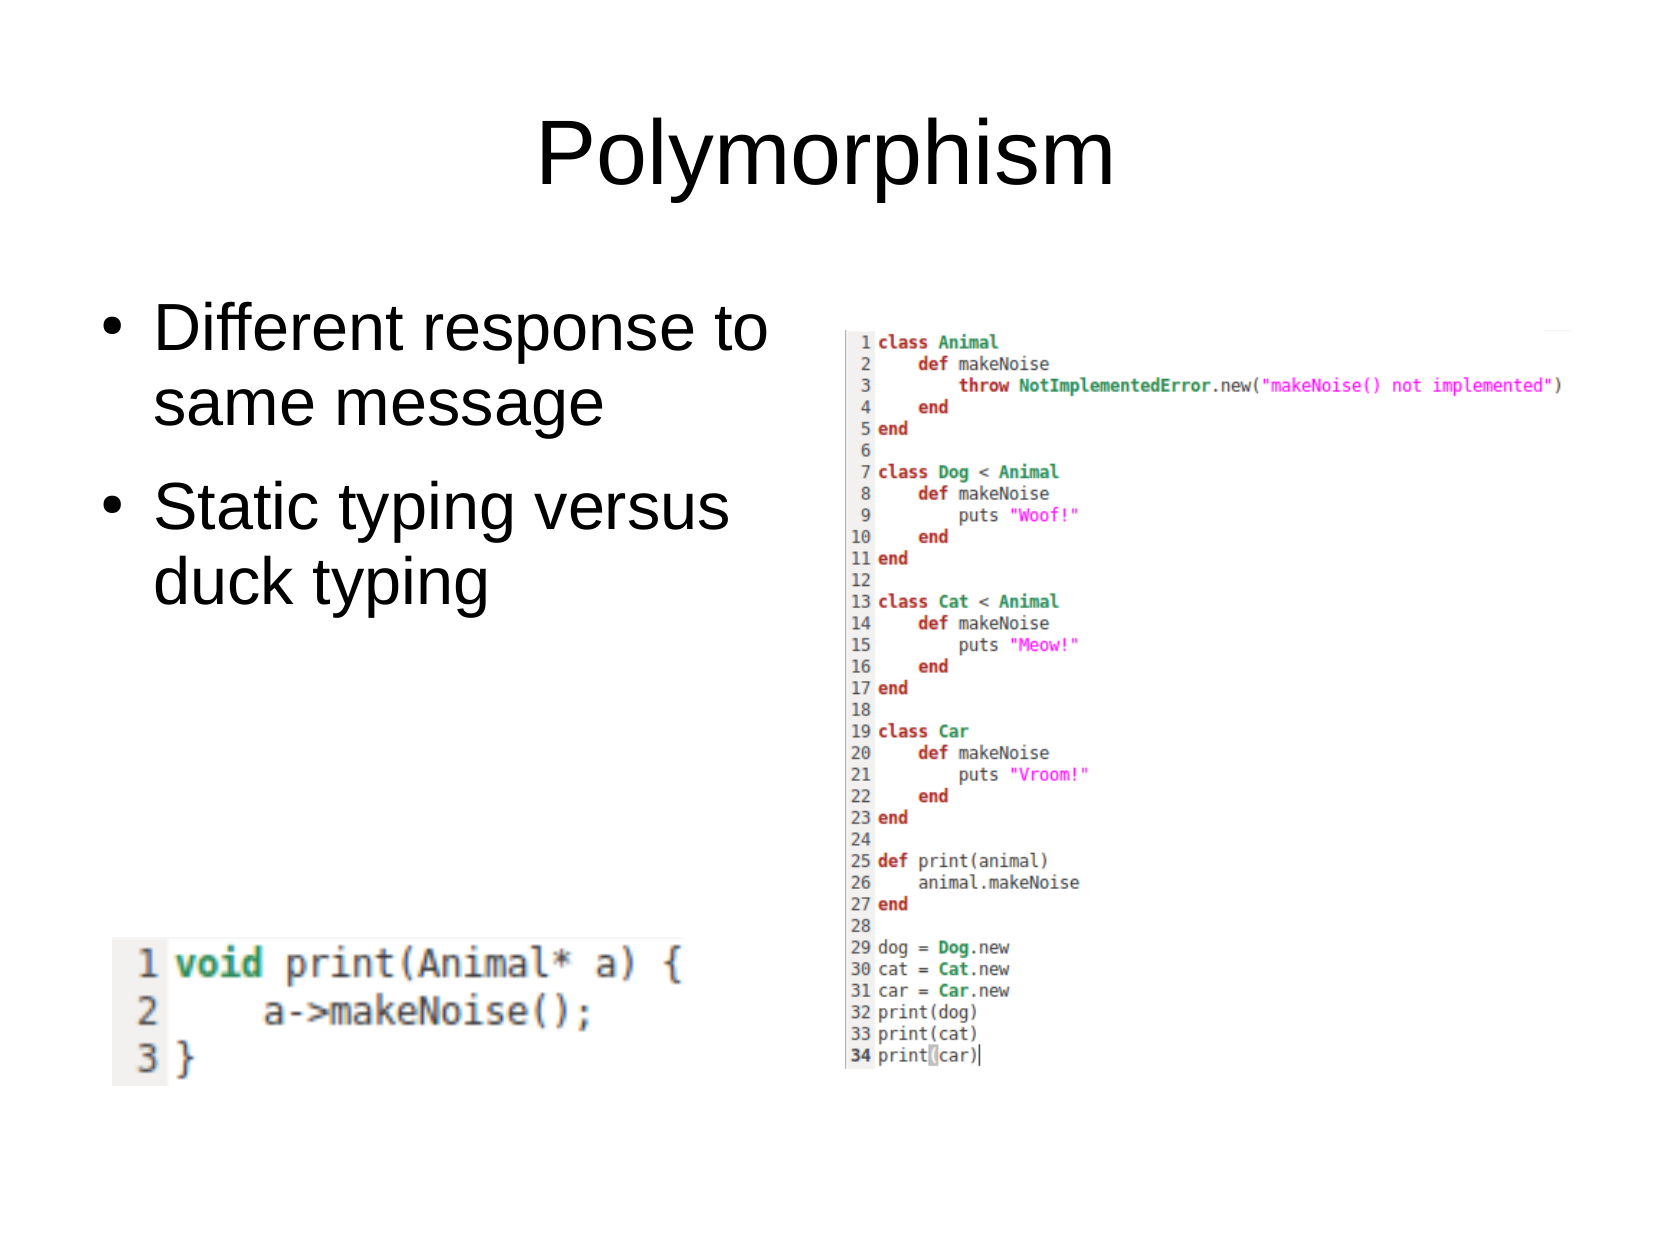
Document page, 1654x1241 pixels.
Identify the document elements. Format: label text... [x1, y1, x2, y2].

title Polymorphism [82, 49, 1571, 257]
picture [845, 330, 1572, 1069]
list Different response to same message Static typing versus duck typing [82, 290, 809, 1109]
picture [112, 937, 697, 1086]
